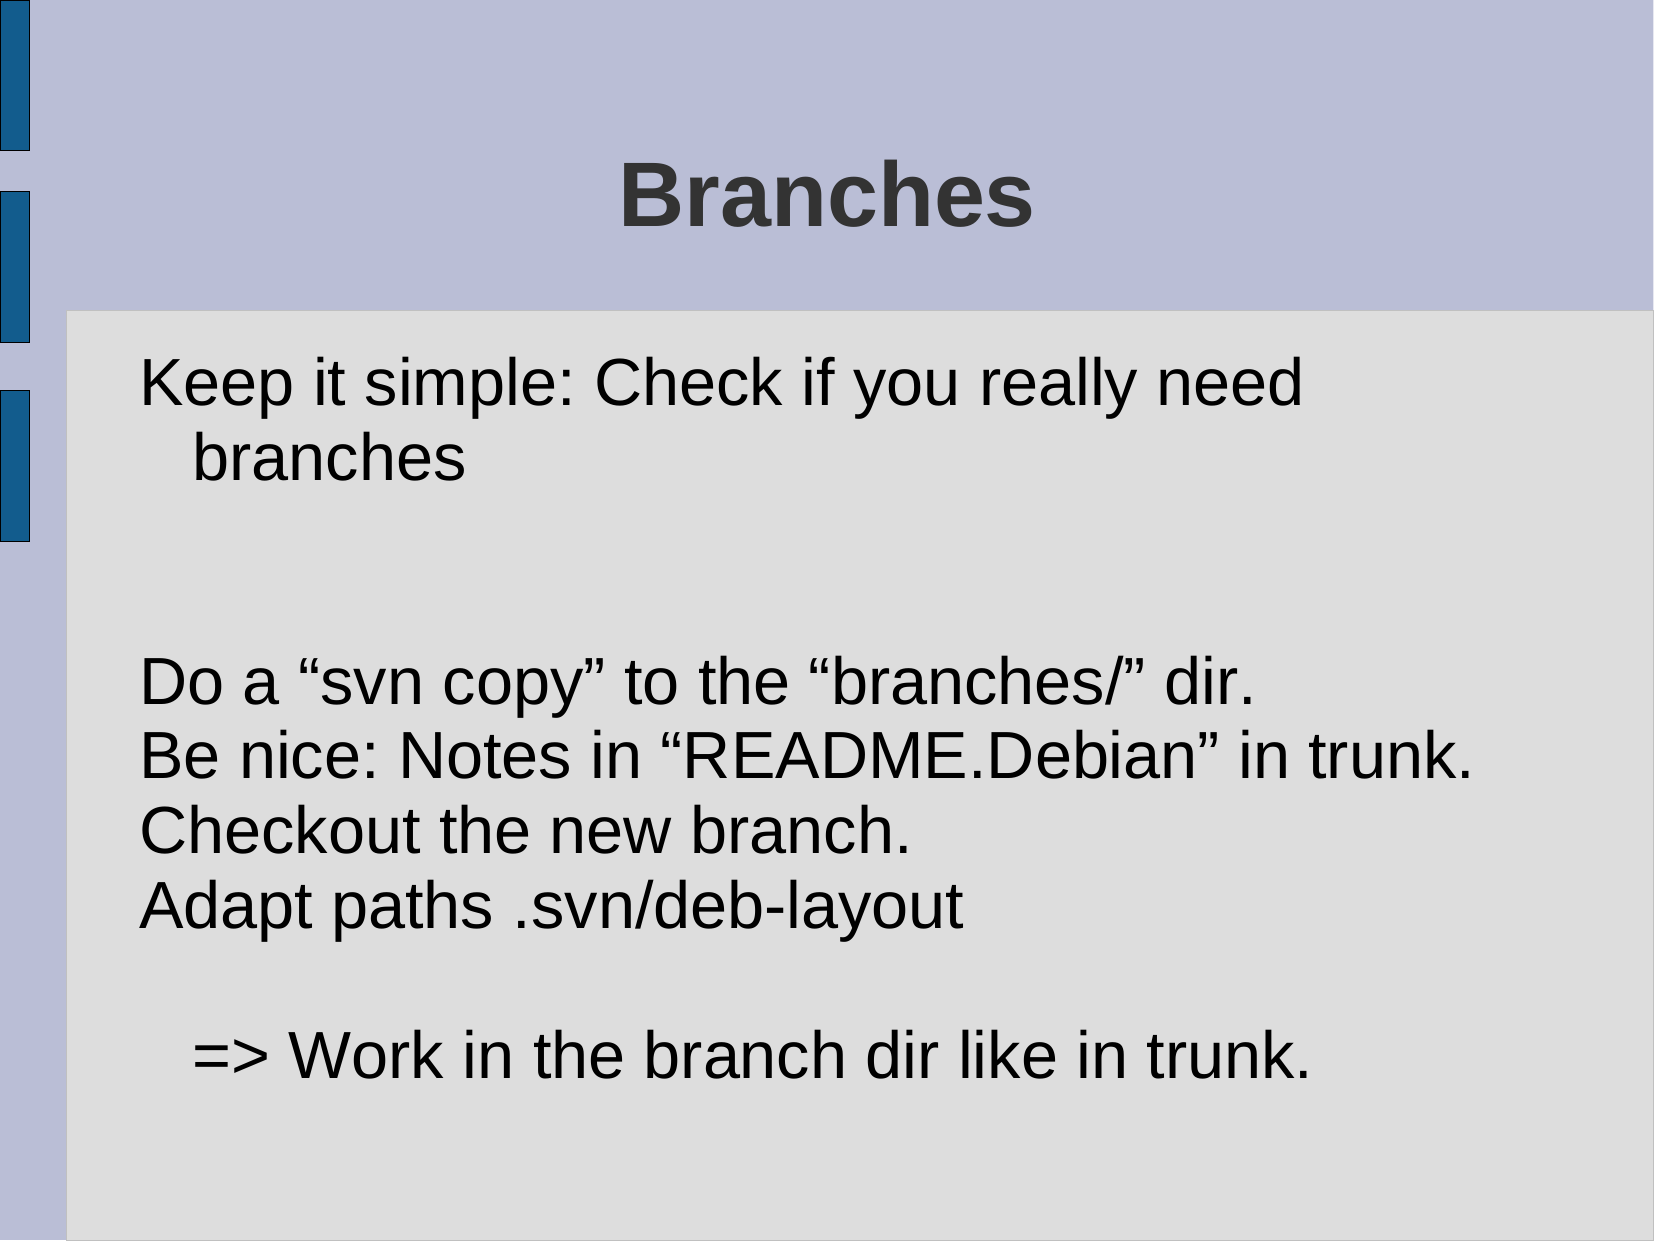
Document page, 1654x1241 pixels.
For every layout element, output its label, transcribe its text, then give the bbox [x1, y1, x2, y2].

title Branches [121, 98, 1534, 291]
list Keep it simple: Check if you really need branches Do a “svn copy” to the “branches/” dir. Be nice: Notes in “README.Debian” in trunk. Checkout the new branch. Adapt paths .svn/deb-layout => Work in the branch dir like in trunk. [121, 344, 1534, 1112]
